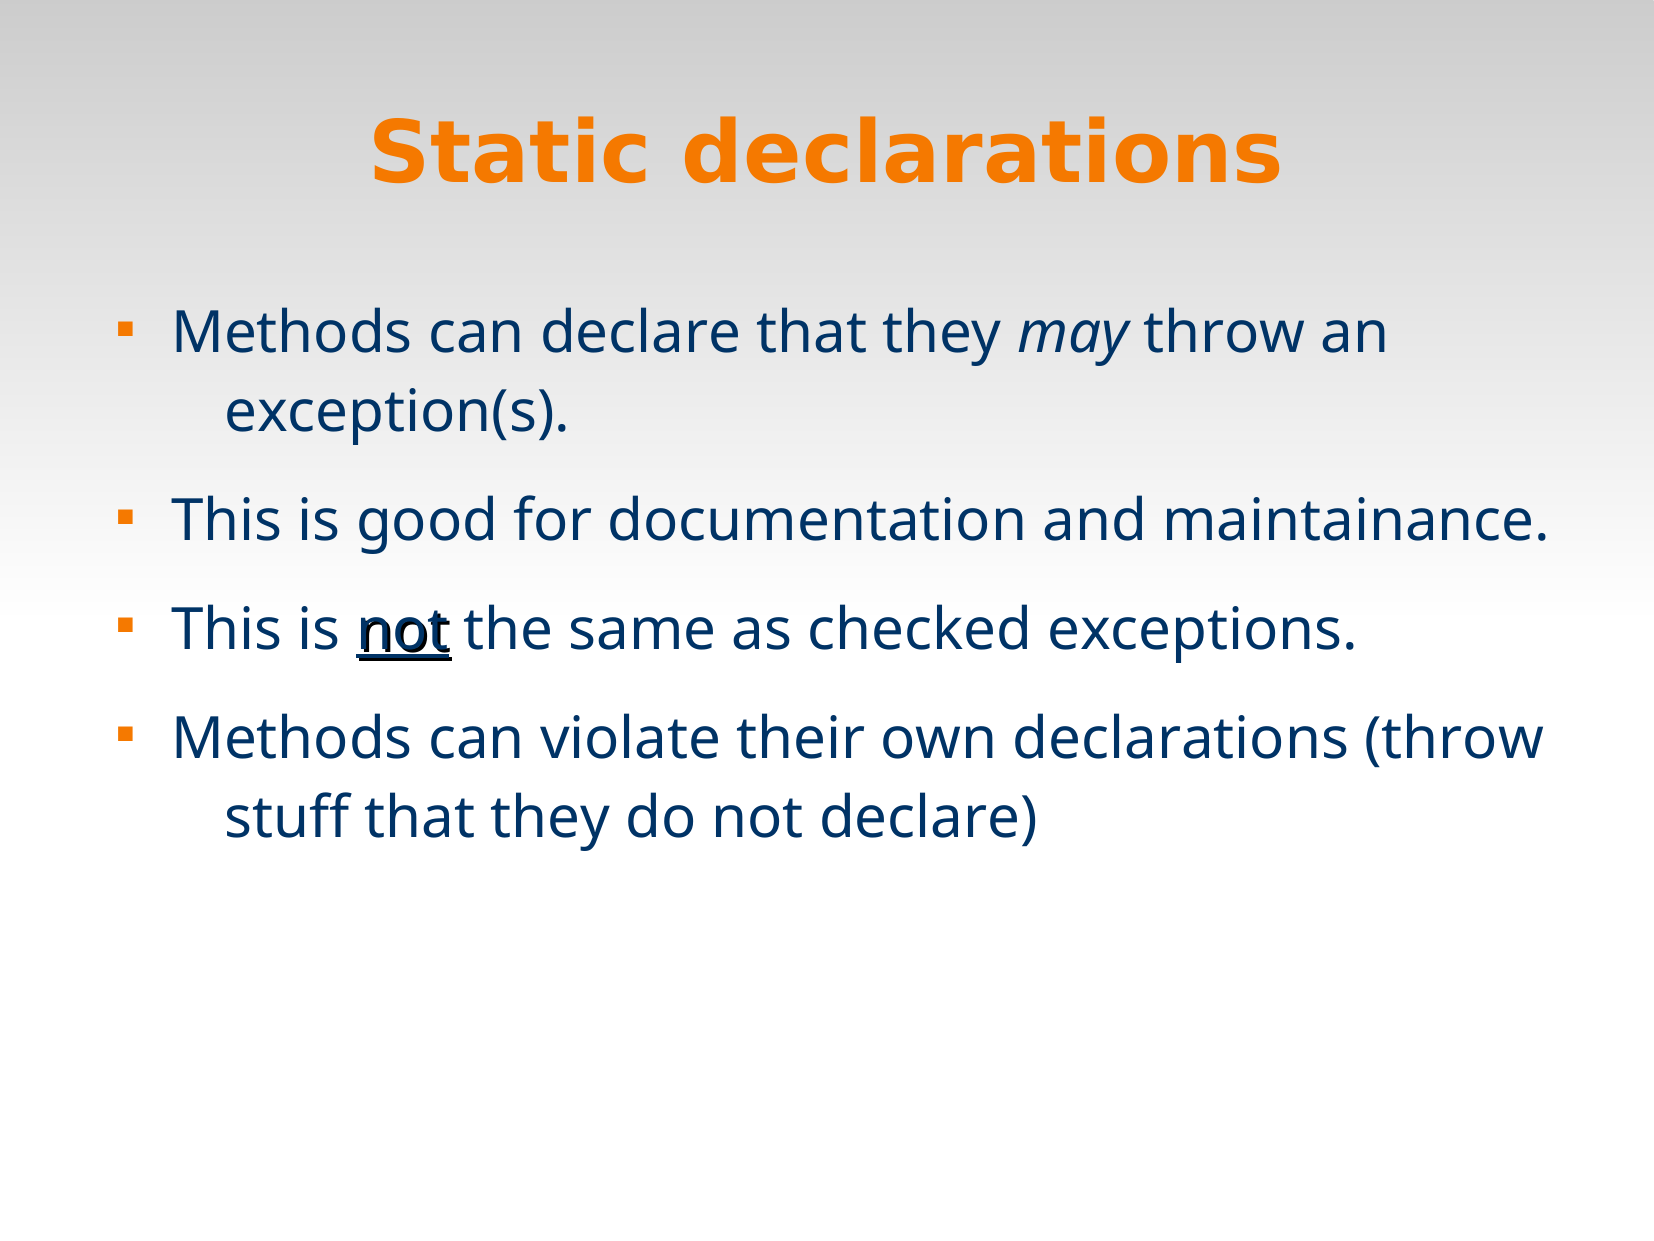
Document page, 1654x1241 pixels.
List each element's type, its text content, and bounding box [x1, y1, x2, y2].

title Static declarations [82, 49, 1571, 257]
list Methods can declare that they may throw an exception(s). This is good for documentation and maintainance. This is not the same as checked exceptions. Methods can violate their own declarations (throw stuff that they do not declare) [82, 290, 1571, 1109]
